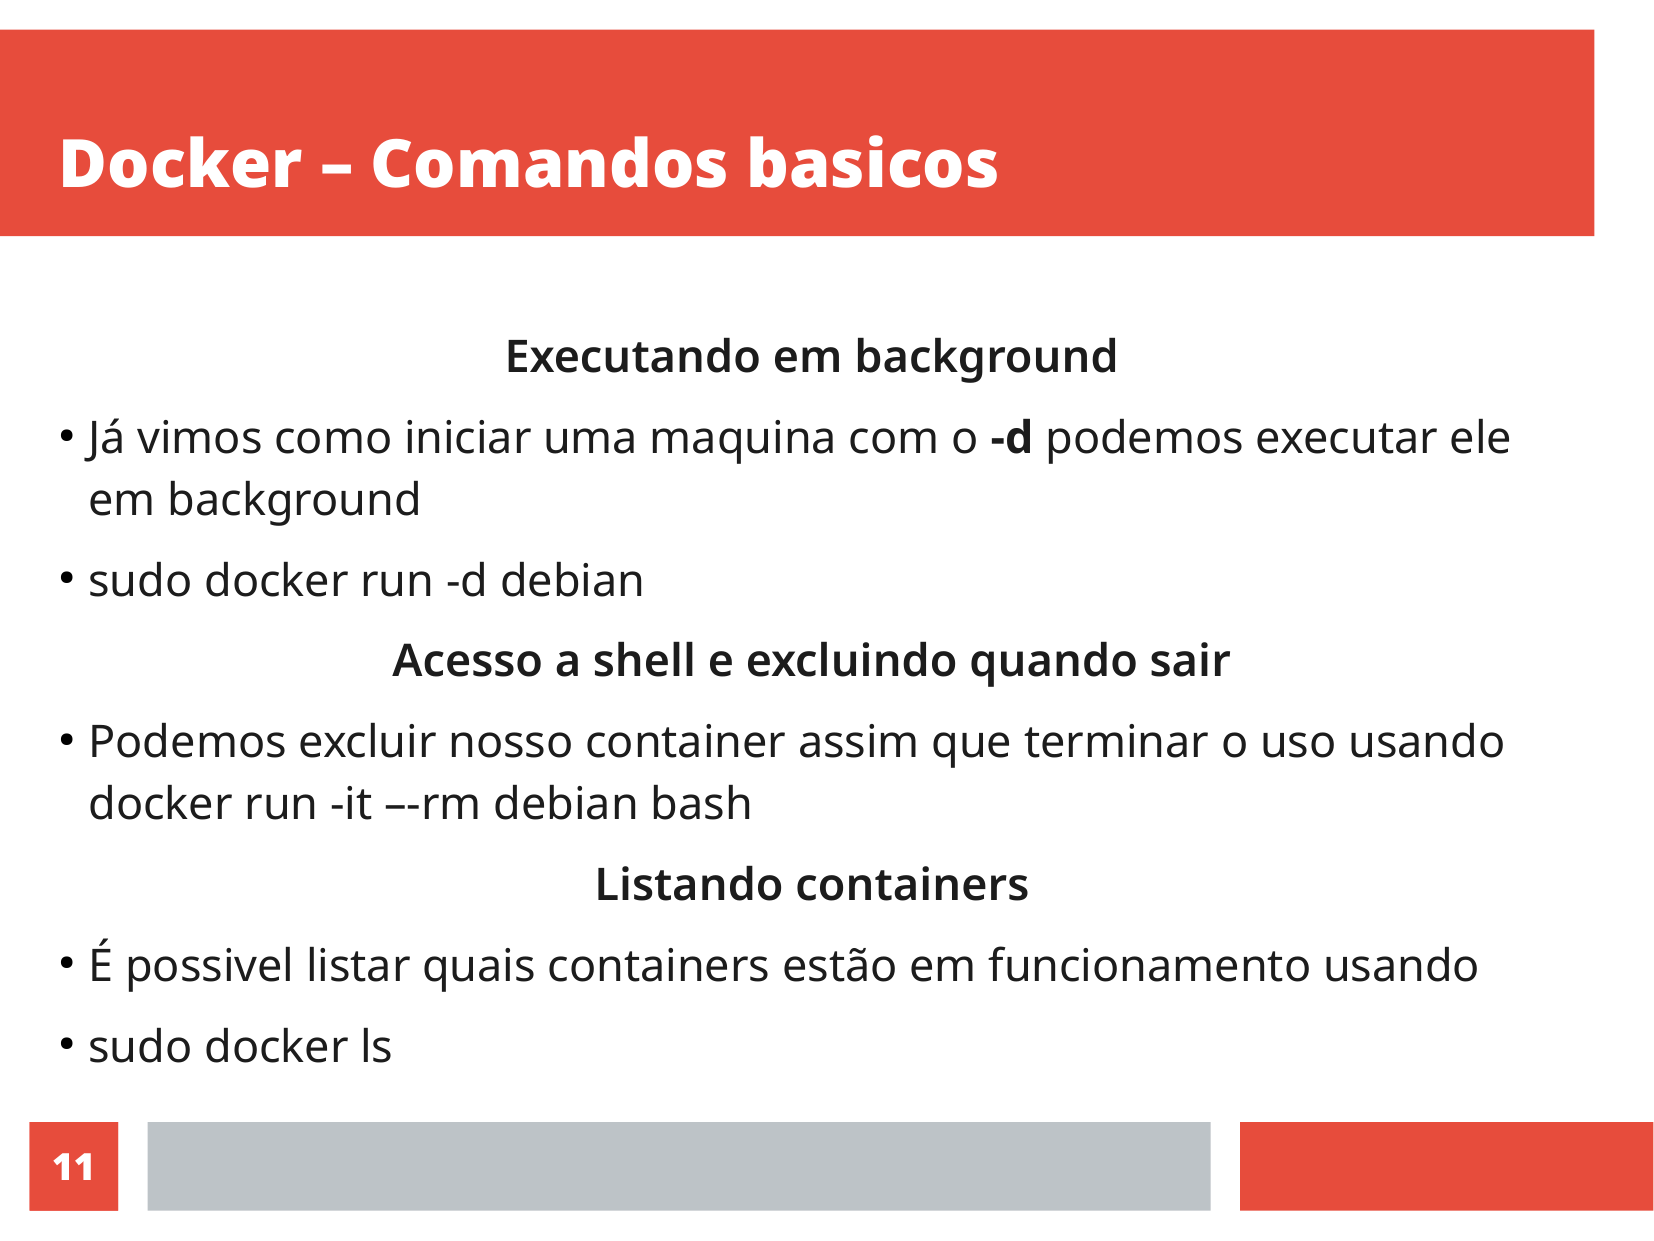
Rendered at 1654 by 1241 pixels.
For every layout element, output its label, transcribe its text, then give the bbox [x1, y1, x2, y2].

list Executando em background Já vimos como iniciar uma maquina com o -d podemos executar ele em background sudo docker run -d debian Acesso a shell e excluindo quando sair Podemos excluir nosso container assim que terminar o uso usando docker run -it –-rm debian bash Listando containers É possivel listar quais containers estão em funcionamento usando sudo docker ls [59, 324, 1565, 1093]
title Docker – Comandos basicos [59, 59, 1595, 207]
